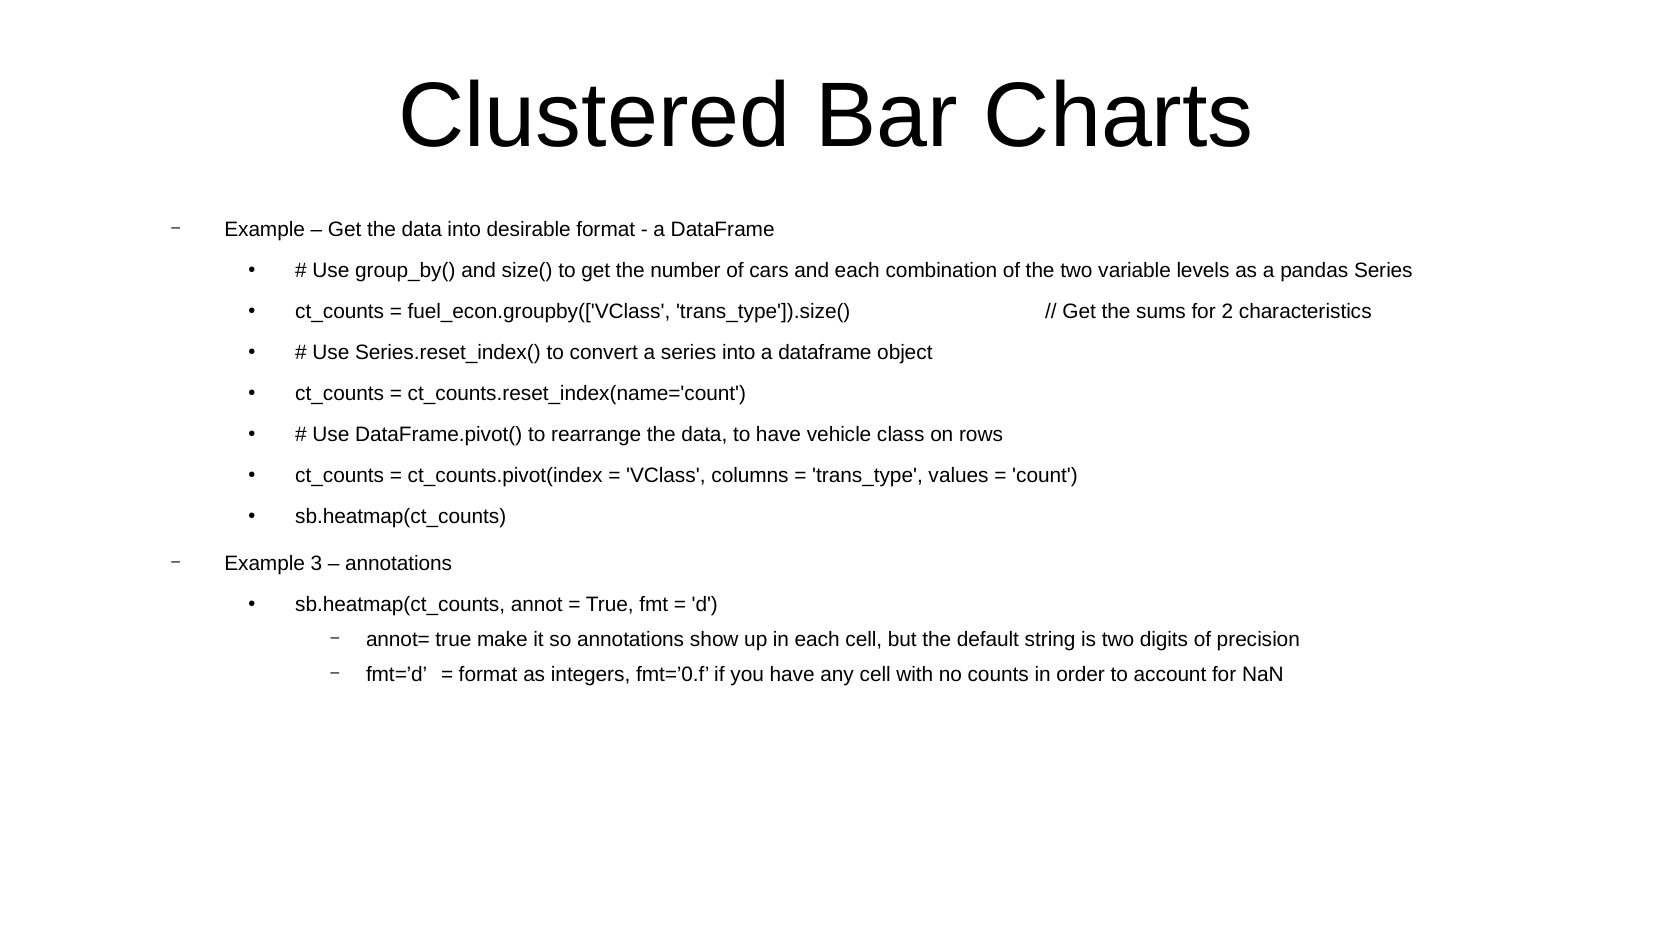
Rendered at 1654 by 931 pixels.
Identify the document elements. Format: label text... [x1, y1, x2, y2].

list Example – Get the data into desirable format - a DataFrame # Use group_by() and size() to get the number of cars and each combination of the two variable levels as a pandas Series ct_counts = fuel_econ.groupby(['VClass', 'trans_type']).size() // Get the sums for 2 characteristics # Use Series.reset_index() to convert a series into a dataframe object ct_counts = ct_counts.reset_index(name='count') # Use DataFrame.pivot() to rearrange the data, to have vehicle class on rows ct_counts = ct_counts.pivot(index = 'VClass', columns = 'trans_type', values = 'count') sb.heatmap(ct_counts) Example 3 – annotations sb.heatmap(ct_counts, annot = True, fmt = 'd') annot= true make it so annotations show up in each cell, but the default string is two digits of precision fmt=’d’ = format as integers, fmt=’0.f’ if you have any cell with no counts in order to account for NaN [82, 217, 1636, 916]
title Clustered Bar Charts [82, 37, 1571, 193]
